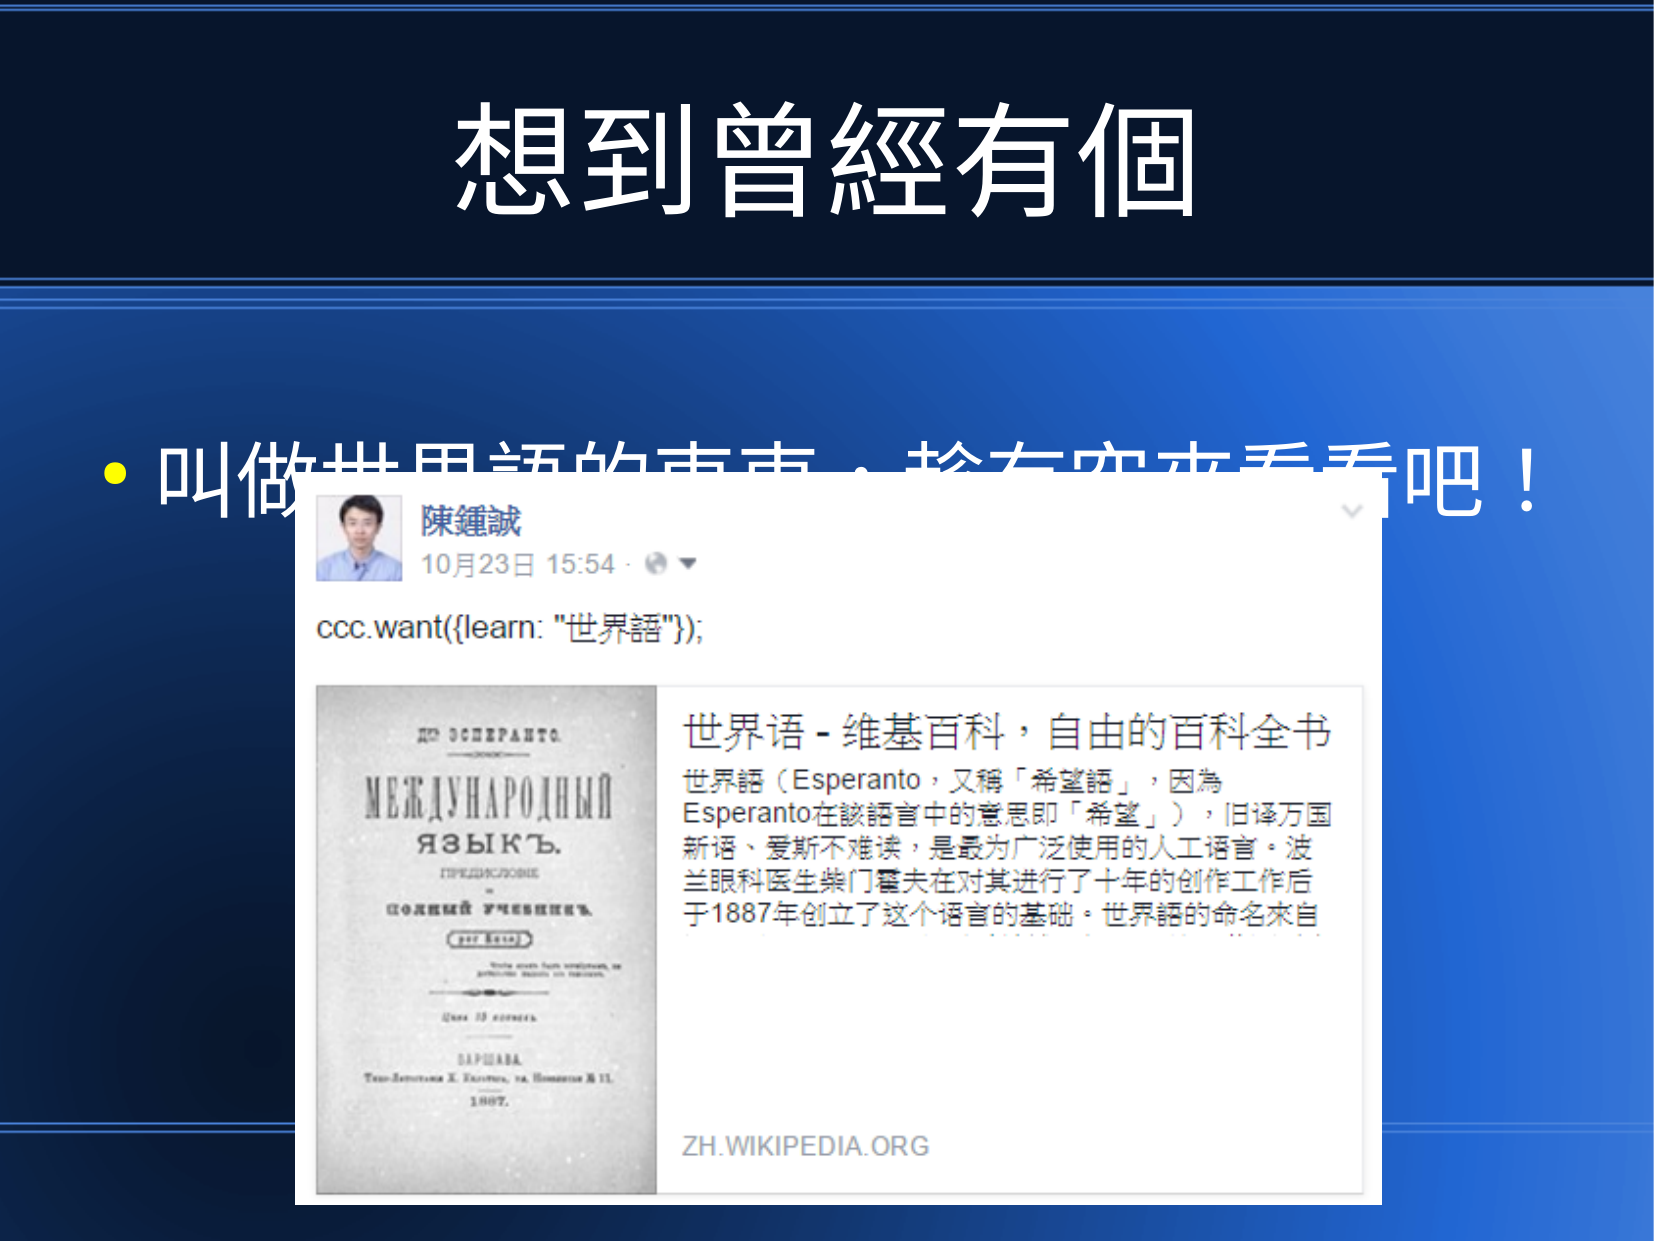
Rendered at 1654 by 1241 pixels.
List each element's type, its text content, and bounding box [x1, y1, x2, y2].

title 想到曾經有個 [82, 49, 1571, 257]
list 叫做世界語的東東，趁有空來看看吧！ [82, 355, 1654, 1241]
picture [0, 0, 1654, 1241]
picture [295, 472, 1382, 1205]
